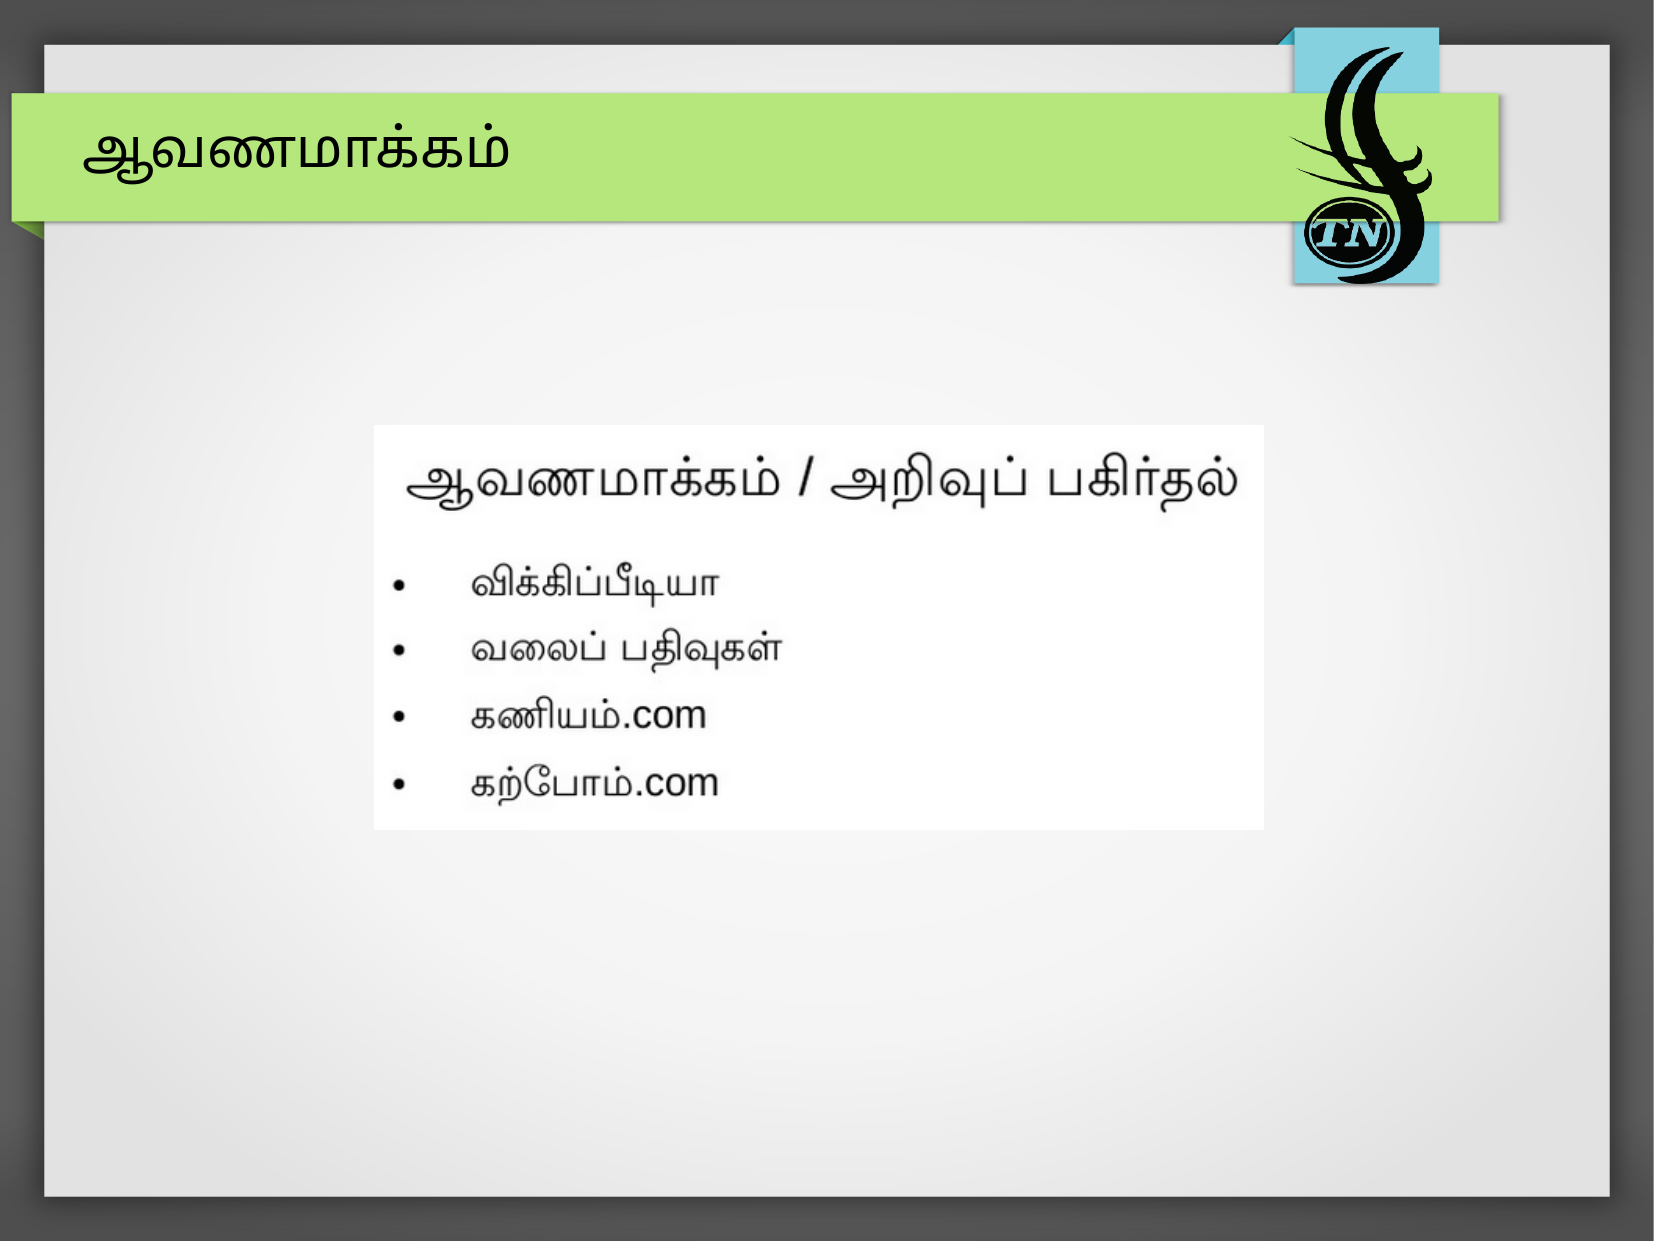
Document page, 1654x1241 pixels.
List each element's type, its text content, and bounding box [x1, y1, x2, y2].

title ஆவணமாக்கம் [82, 89, 1264, 218]
picture [0, 0, 1654, 1241]
